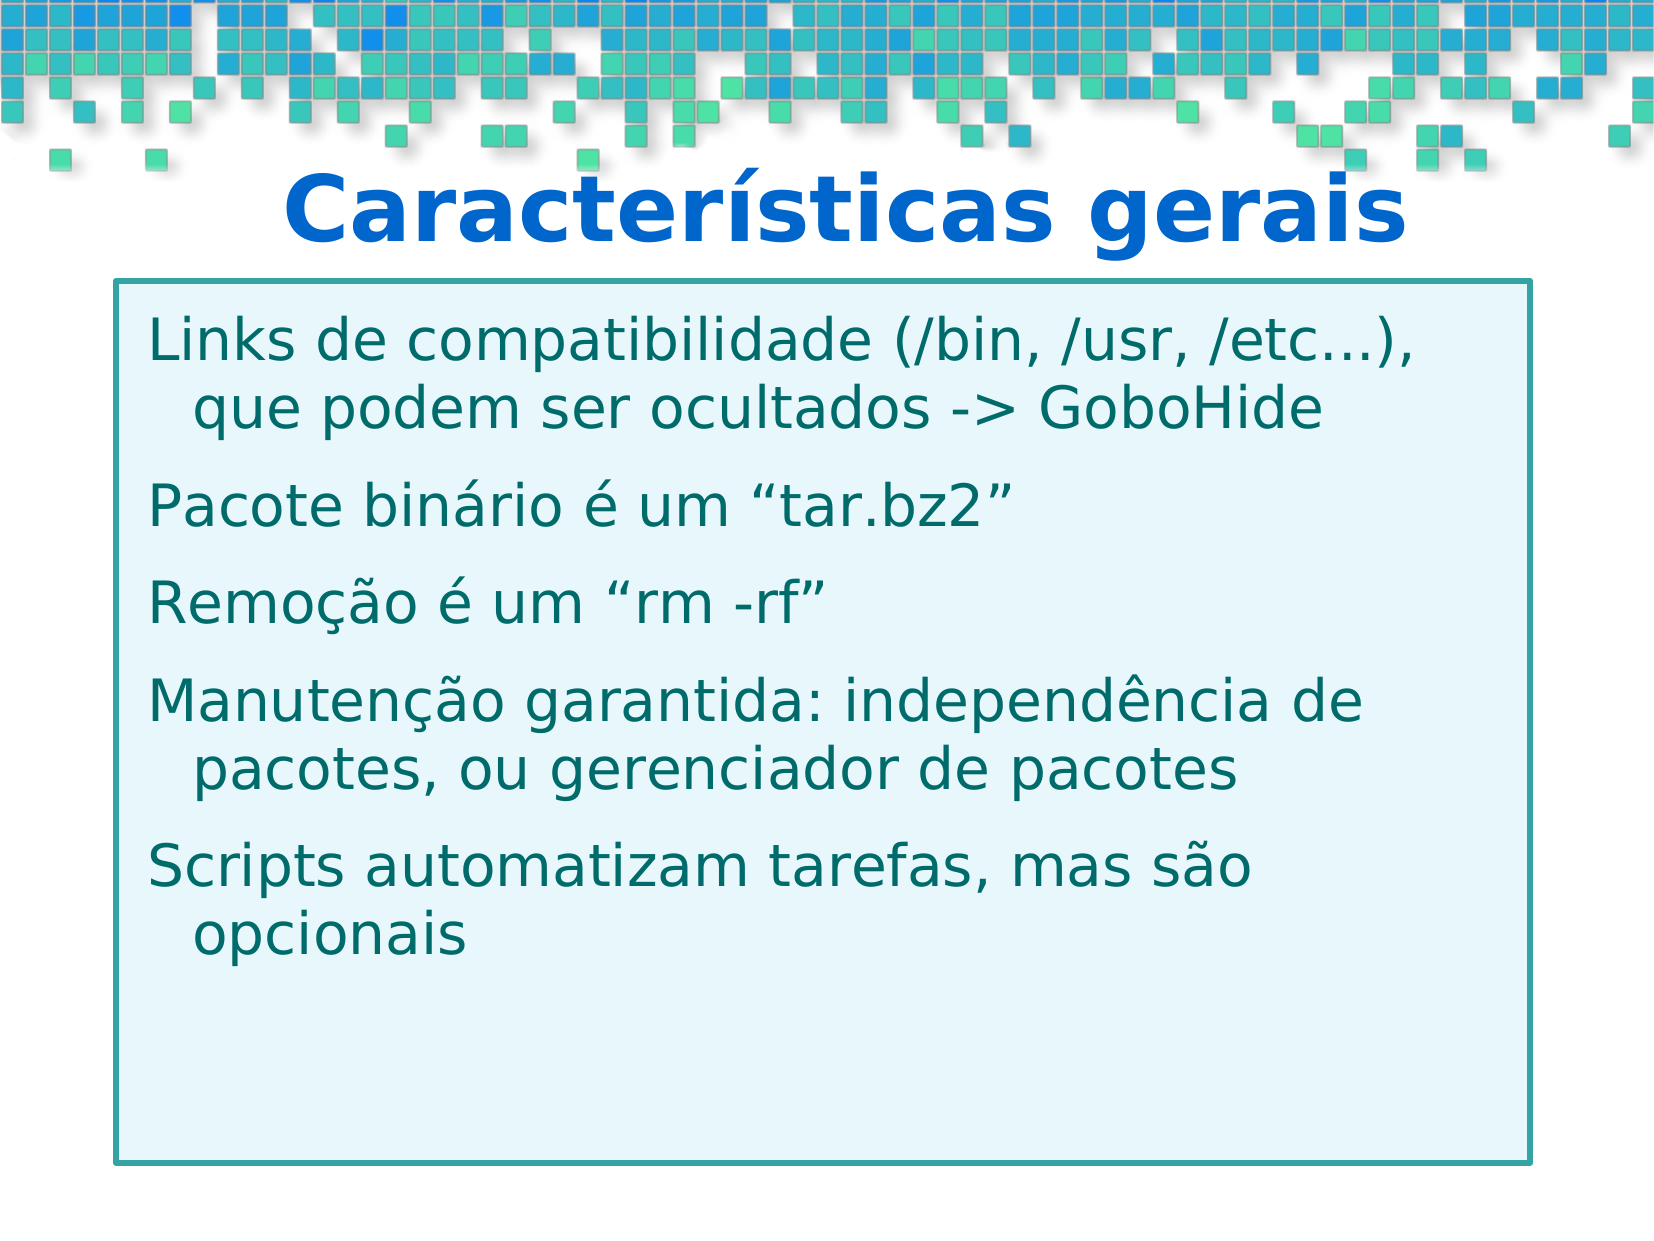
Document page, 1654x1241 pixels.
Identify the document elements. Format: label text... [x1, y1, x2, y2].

list Links de compatibilidade (/bin, /usr, /etc...), que podem ser ocultados -> GoboHide Pacote binário é um “tar.bz2” Remoção é um “rm -rf” Manutenção garantida: independência de pacotes, ou gerenciador de pacotes Scripts automatizam tarefas, mas são opcionais [121, 306, 1534, 1160]
picture [0, 0, 1654, 185]
title Características gerais [112, 132, 1581, 287]
